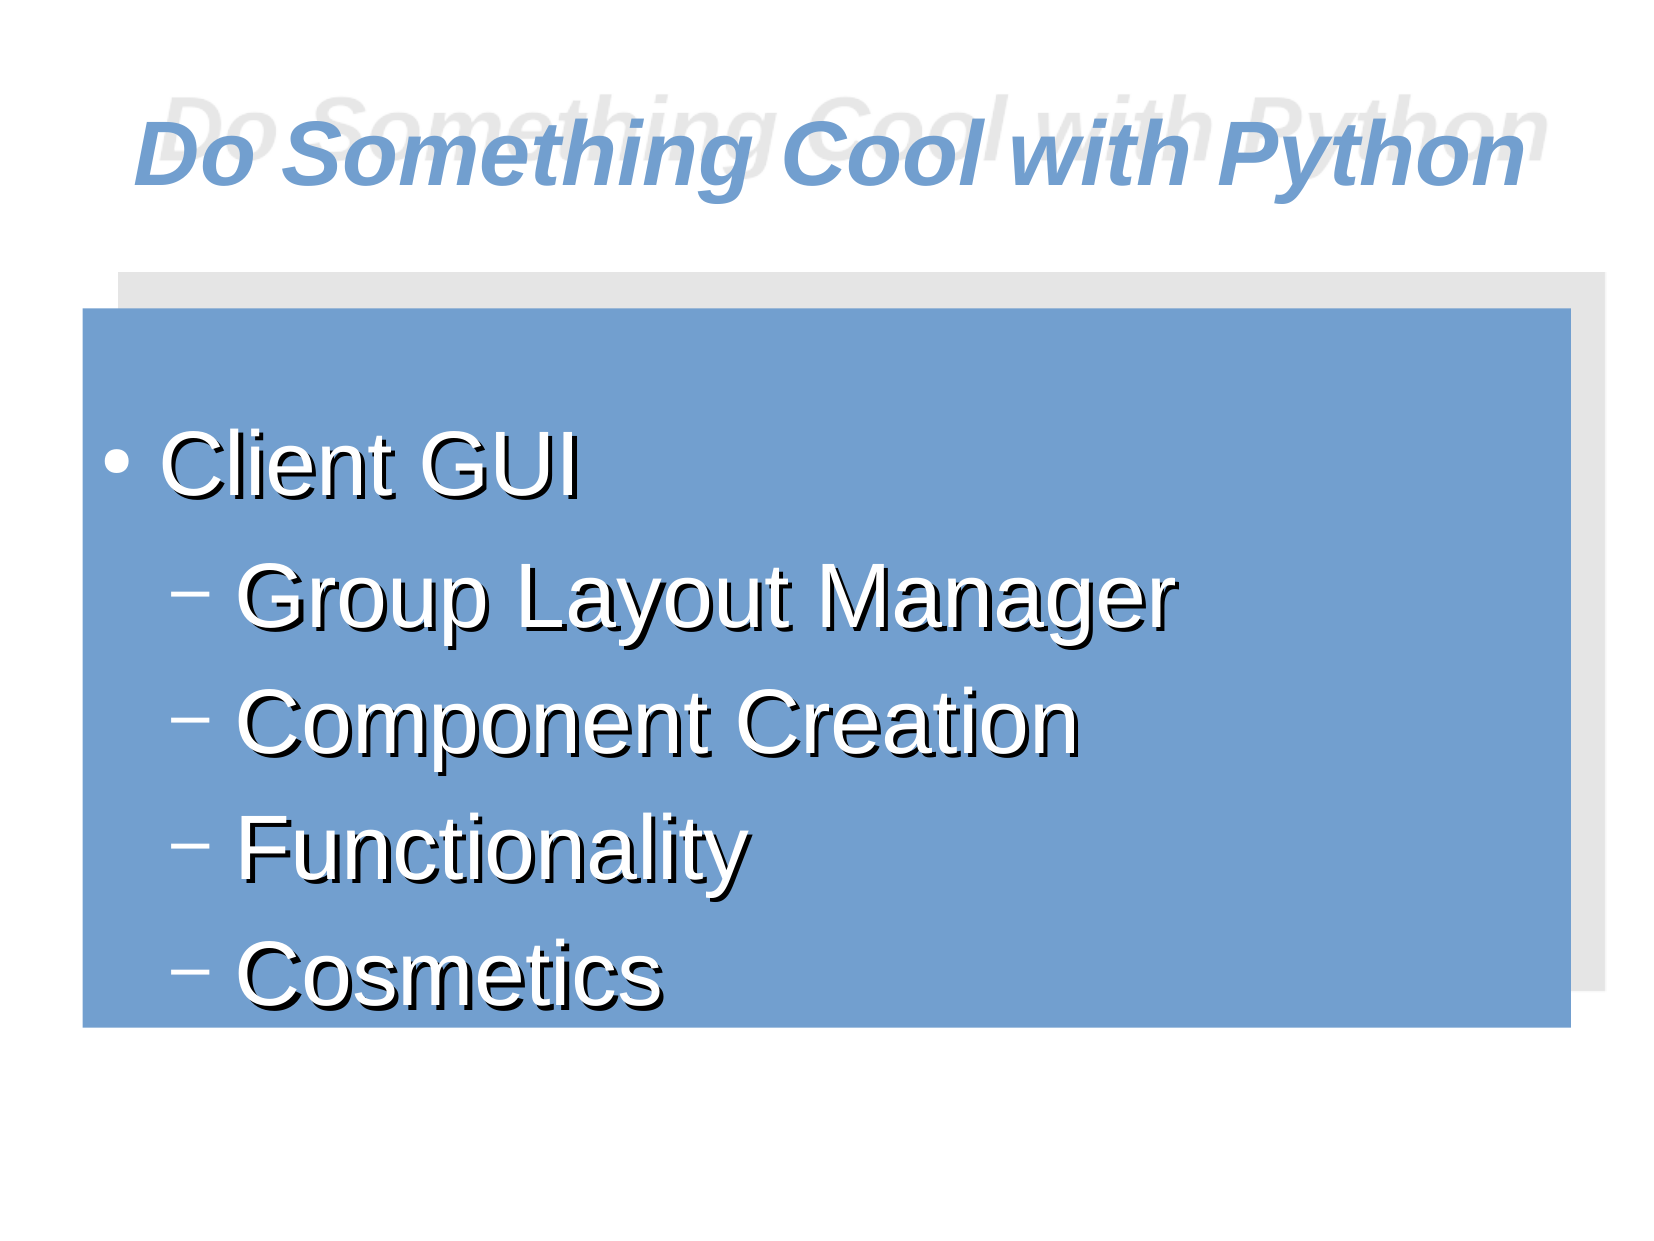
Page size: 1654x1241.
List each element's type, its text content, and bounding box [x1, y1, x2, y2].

list Client GUI Group Layout Manager Component Creation Functionality Cosmetics [82, 308, 1571, 1028]
title Do Something Cool with Python [87, 50, 1576, 258]
